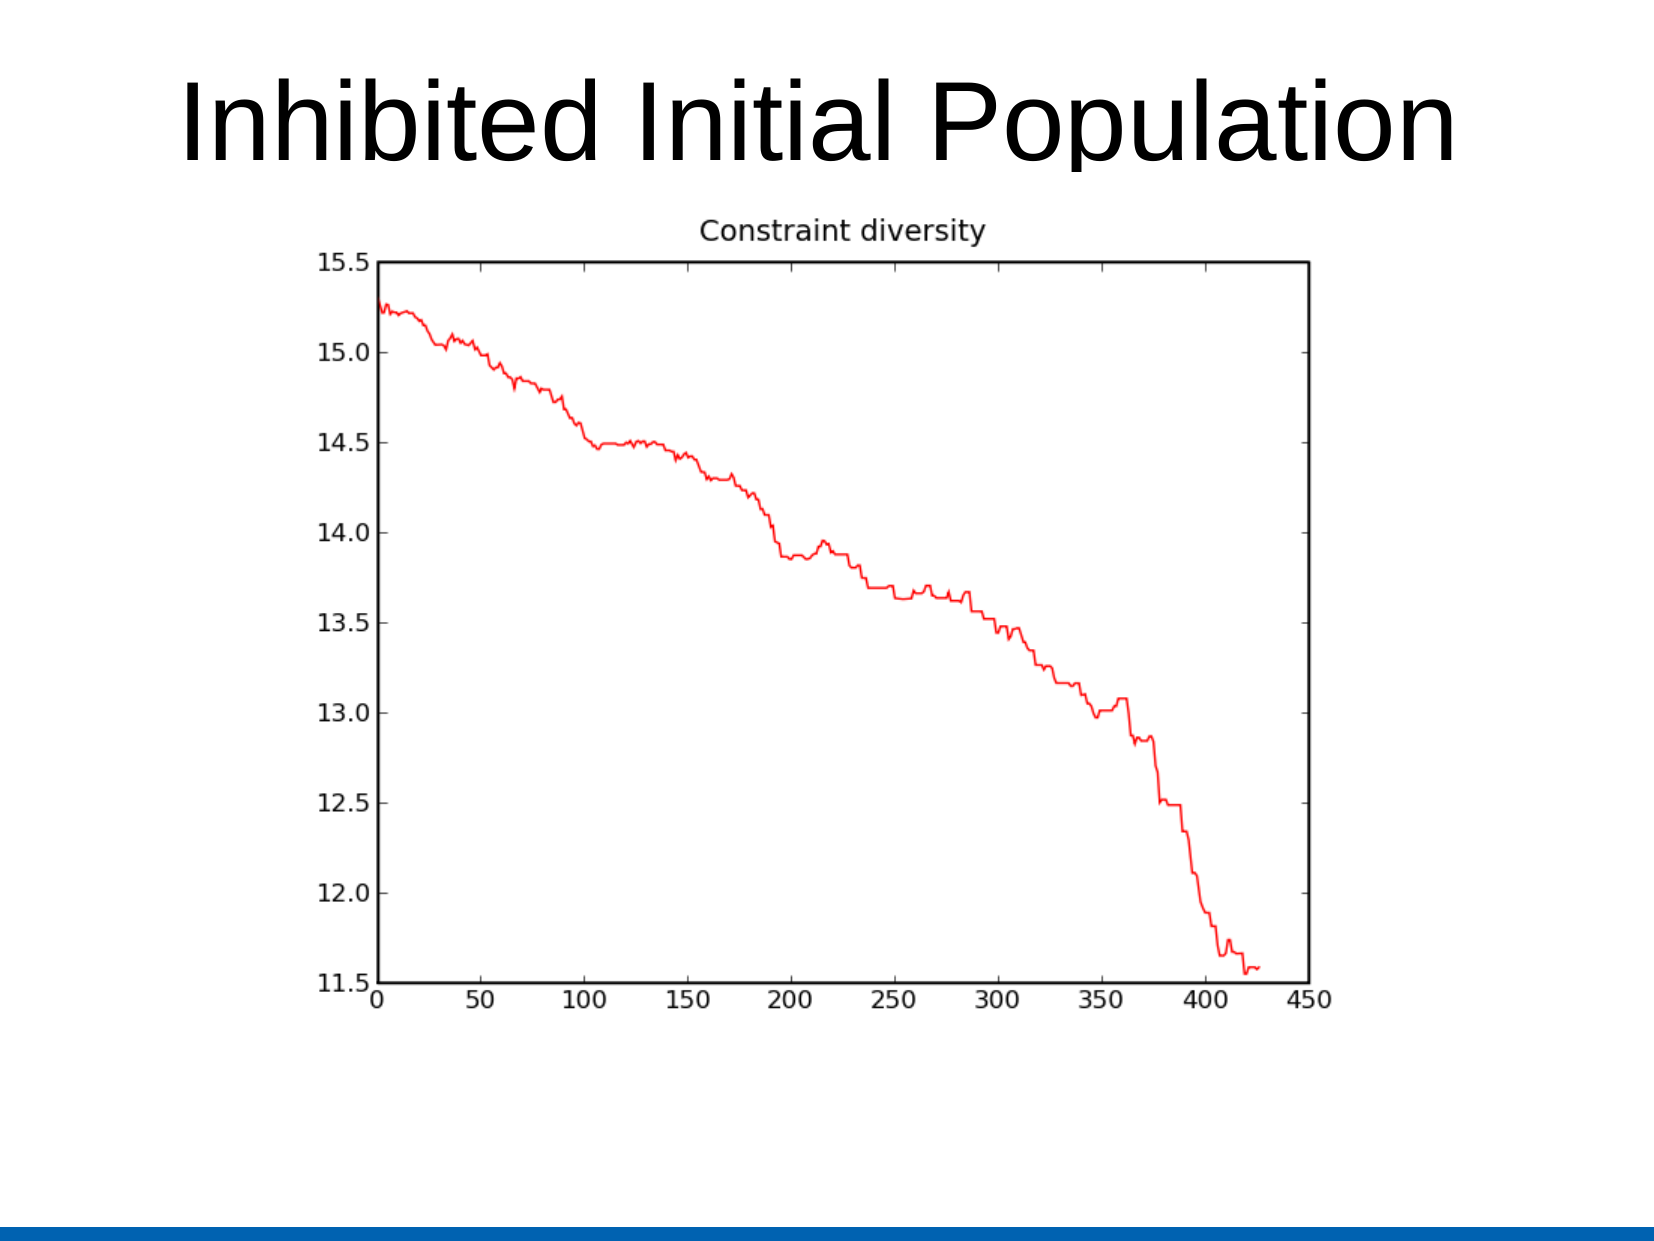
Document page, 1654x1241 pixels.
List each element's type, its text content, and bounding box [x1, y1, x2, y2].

title Inhibited Initial Population [112, 17, 1525, 226]
picture [228, 172, 1429, 1073]
